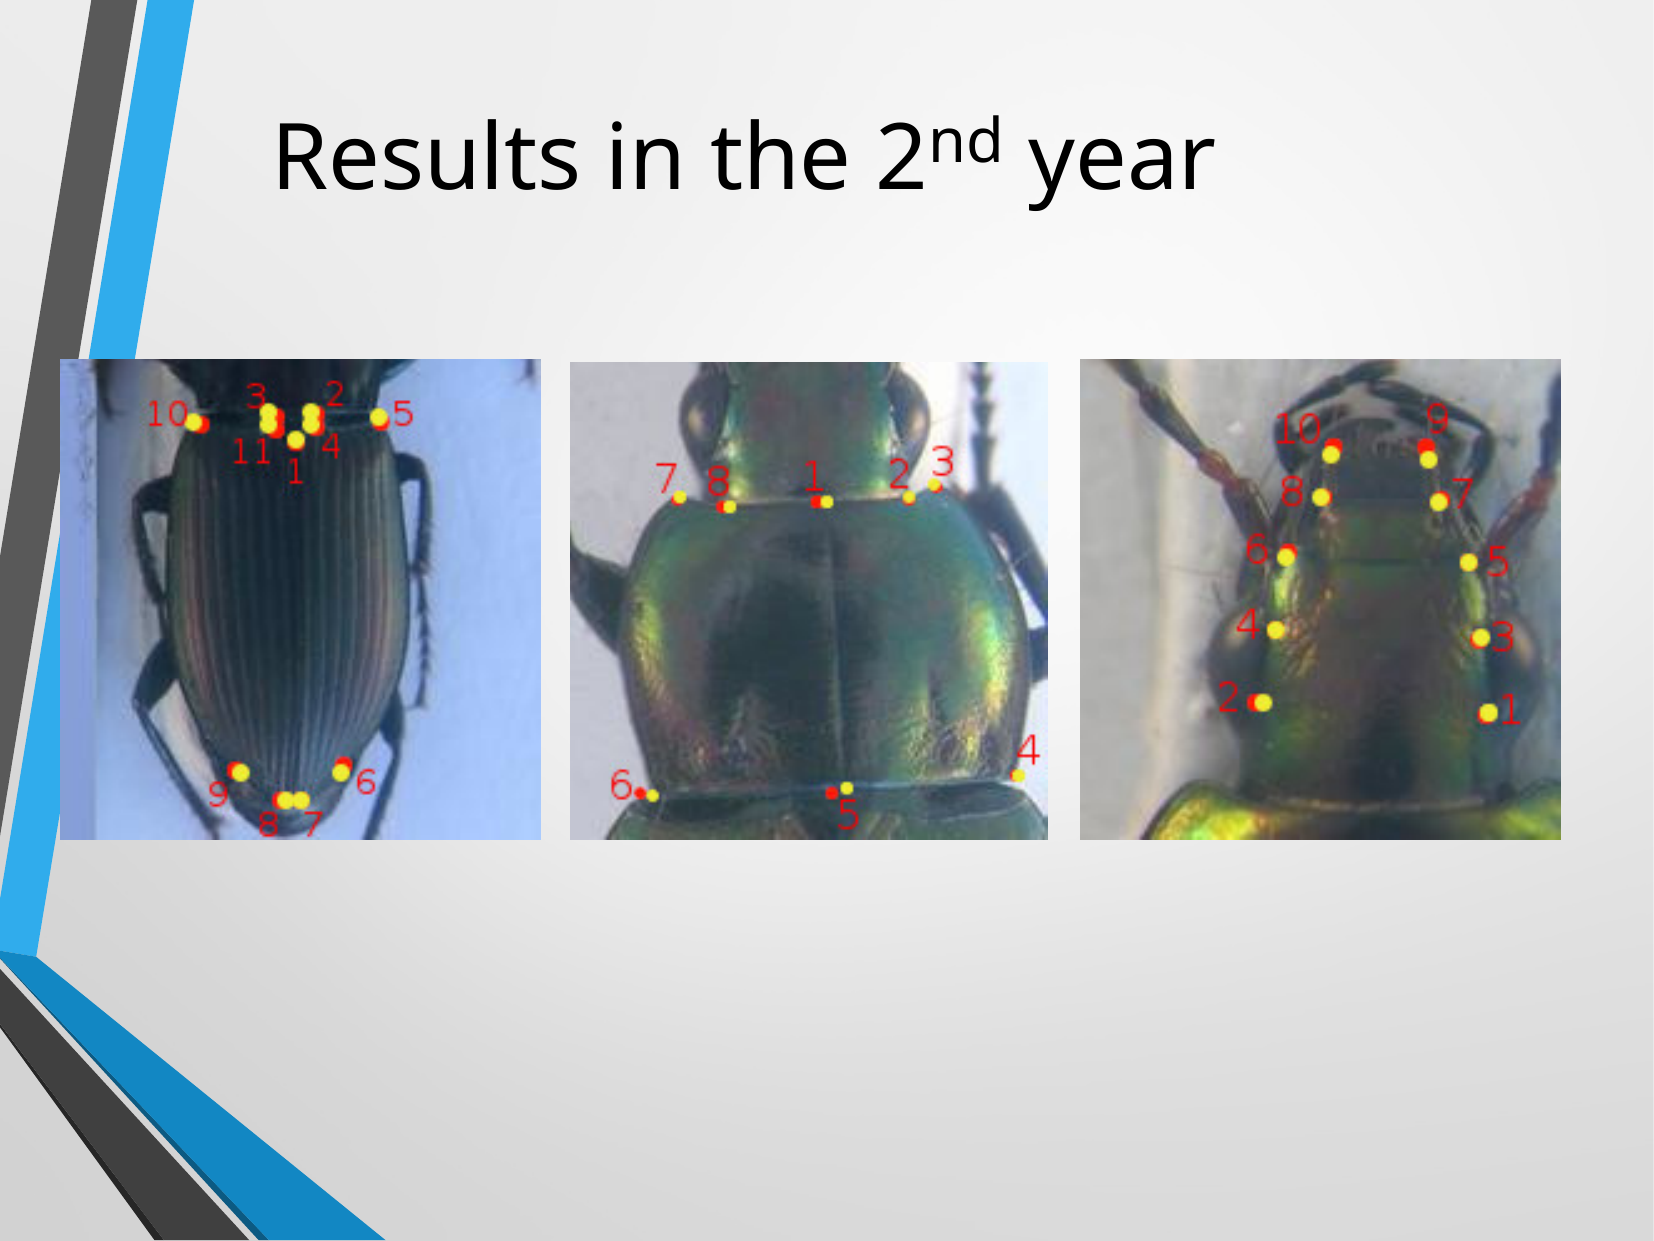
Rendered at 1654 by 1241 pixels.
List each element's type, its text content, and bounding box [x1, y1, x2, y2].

picture [60, 360, 541, 841]
picture [1080, 360, 1561, 841]
picture [570, 362, 1048, 841]
title Results in the 2nd year [0, 49, 1489, 257]
